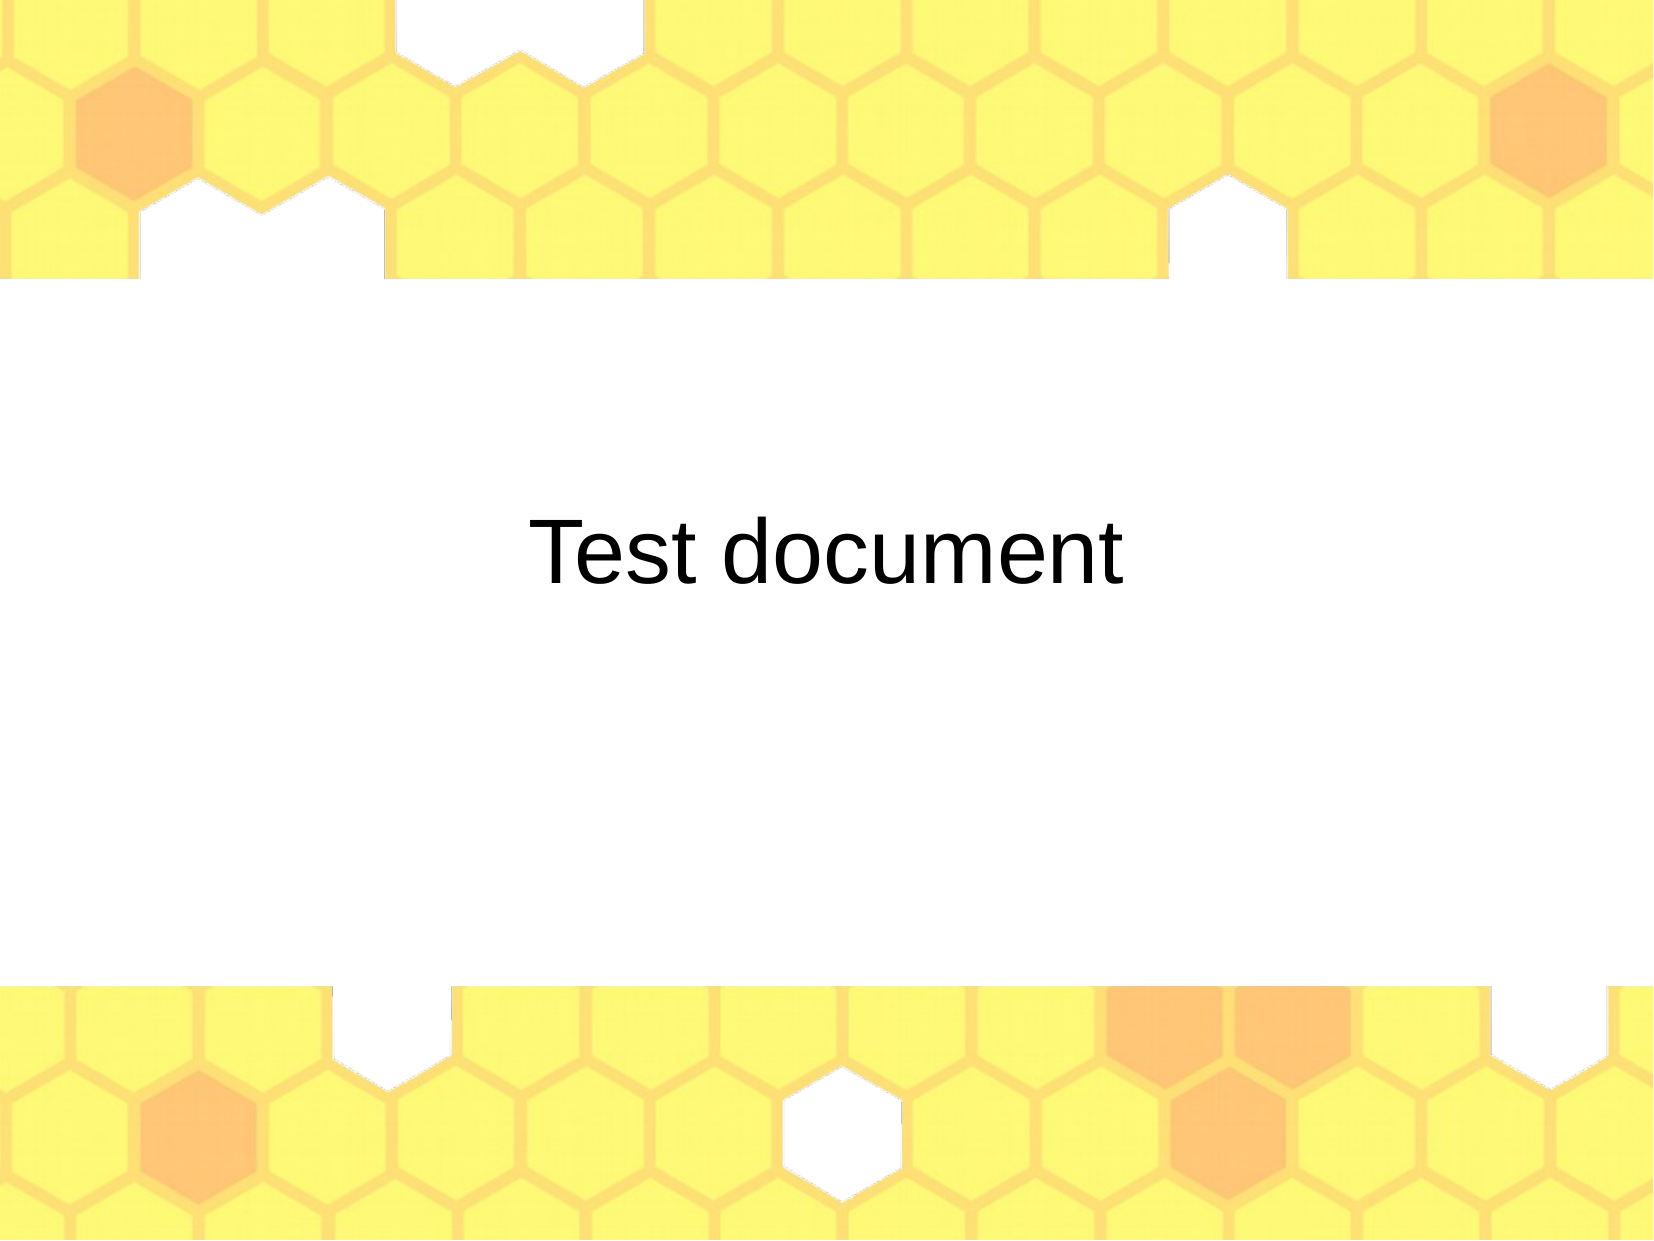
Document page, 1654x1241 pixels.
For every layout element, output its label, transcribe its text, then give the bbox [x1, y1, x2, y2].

picture [0, 0, 1654, 279]
title Test document [82, 418, 1571, 686]
picture [0, 986, 1654, 1240]
